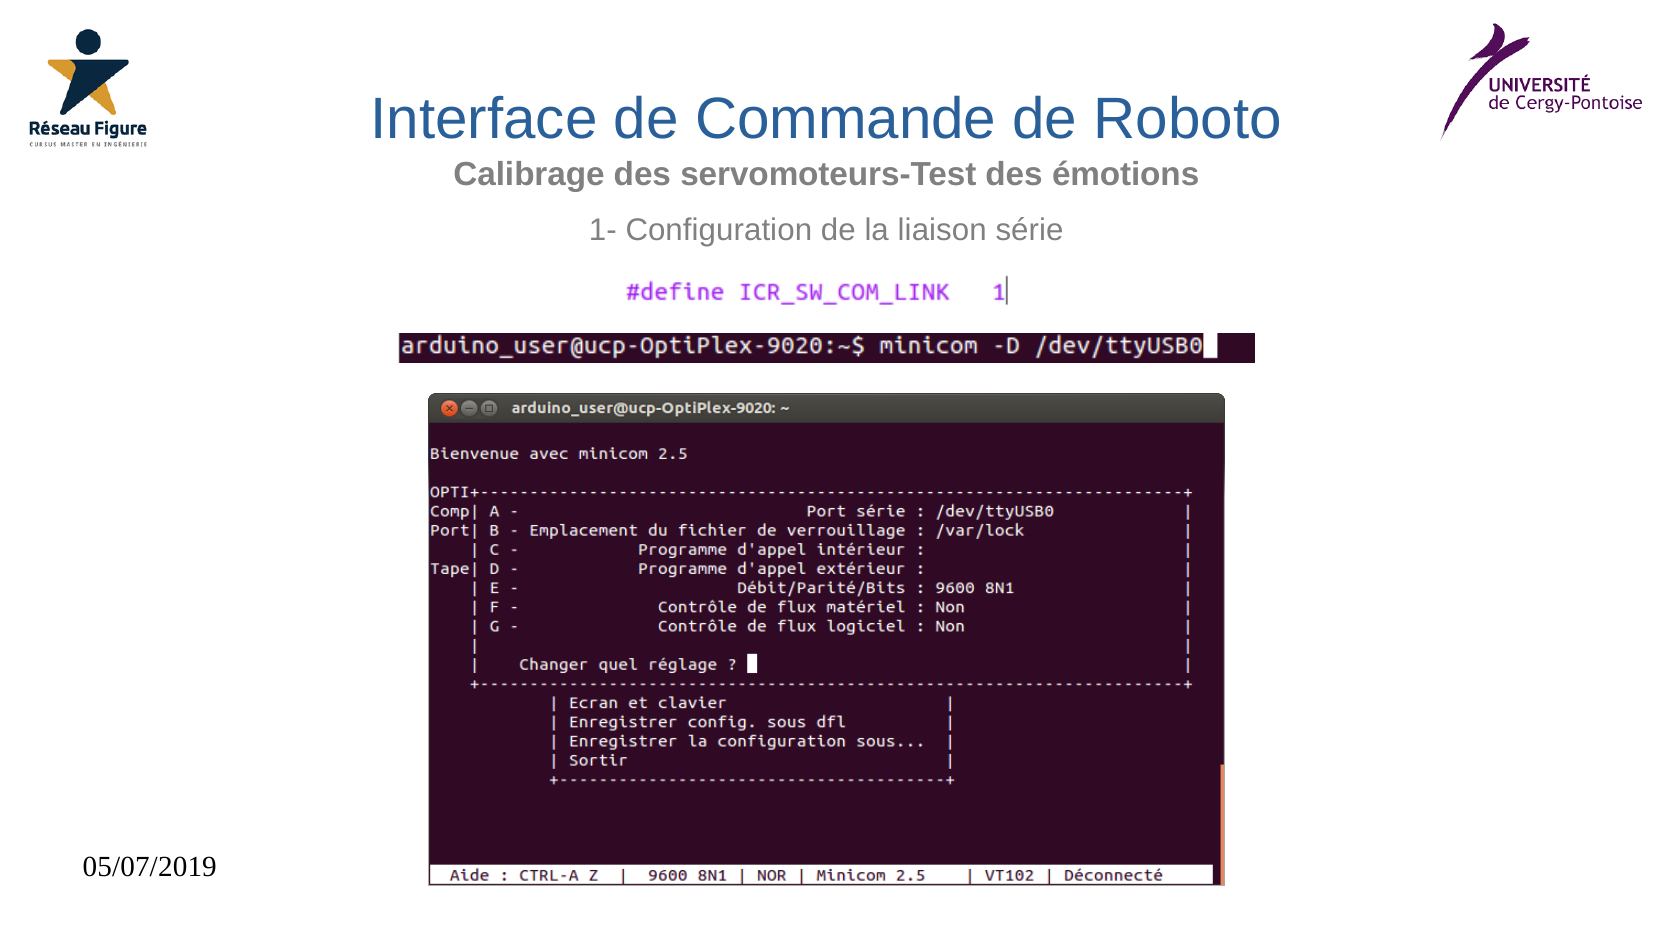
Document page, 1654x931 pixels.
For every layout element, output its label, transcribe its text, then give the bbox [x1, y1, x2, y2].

picture [398, 333, 1255, 363]
picture [428, 393, 1225, 886]
picture [625, 273, 1029, 314]
title Interface de Commande de Roboto [82, 37, 1571, 143]
text_box [1185, 847, 1571, 912]
text_box 05/07/2019 [82, 847, 468, 912]
text_box Calibrage des servomoteurs-Test des émotions [82, 143, 1571, 200]
text_box 1- Configuration de la liaison série [82, 200, 1571, 255]
